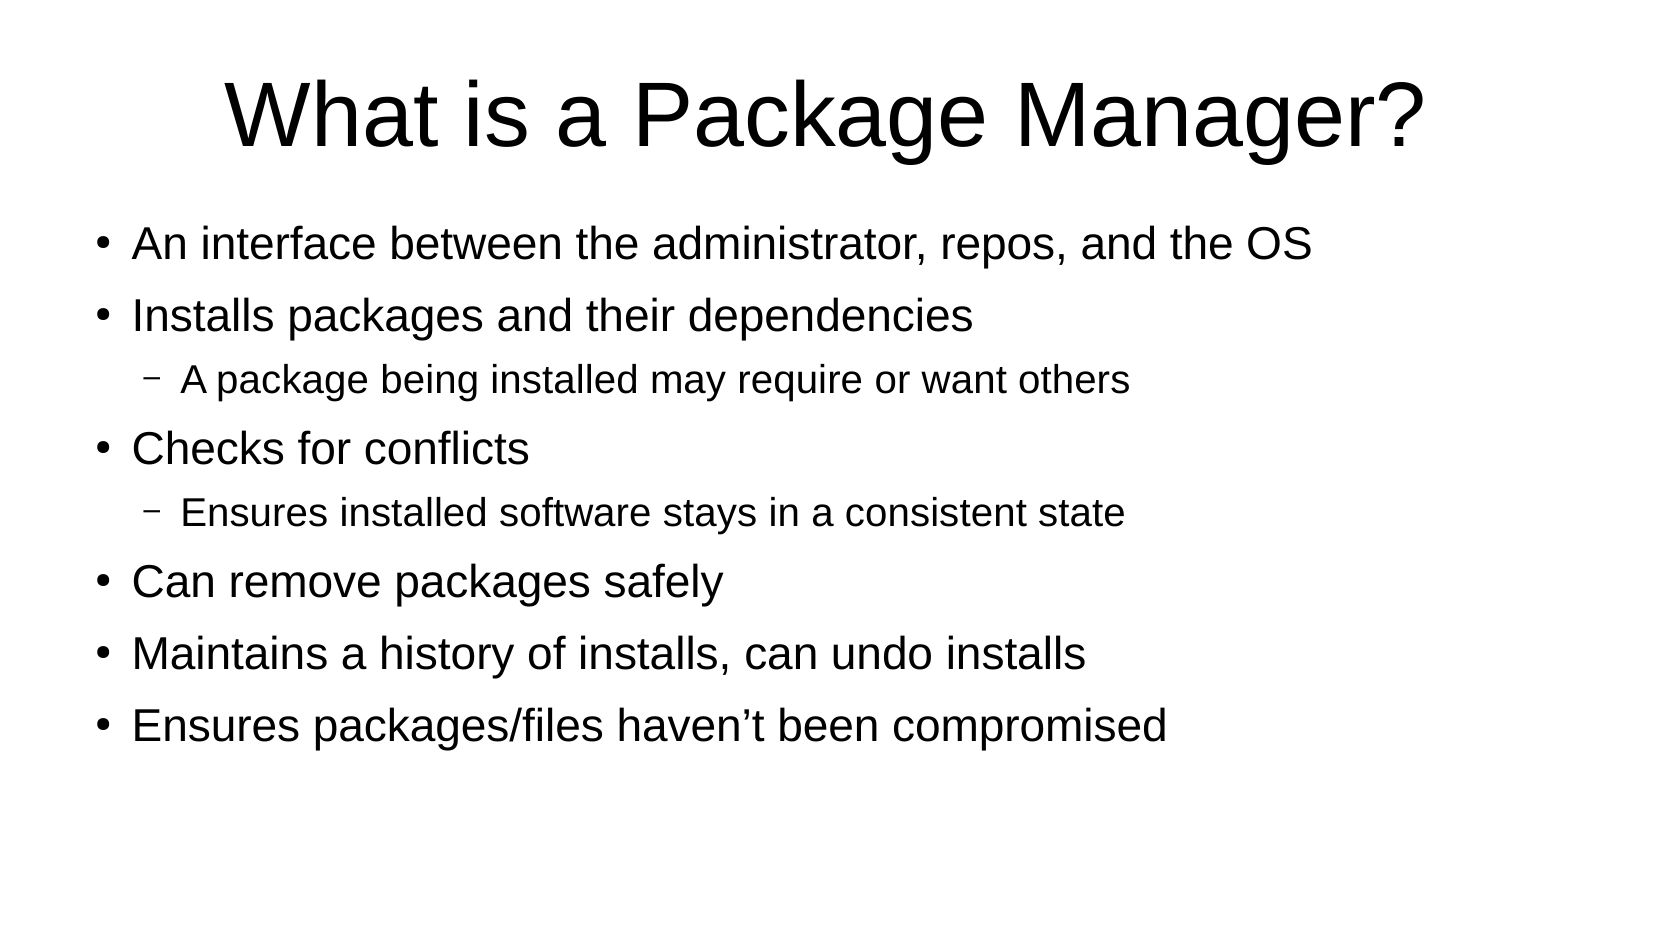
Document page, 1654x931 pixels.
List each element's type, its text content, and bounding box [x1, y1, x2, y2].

title What is a Package Manager? [82, 37, 1571, 193]
list An interface between the administrator, repos, and the OS Installs packages and their dependencies A package being installed may require or want others Checks for conflicts Ensures installed software stays in a consistent state Can remove packages safely Maintains a history of installs, can undo installs Ensures packages/files haven’t been compromised [82, 217, 1571, 758]
